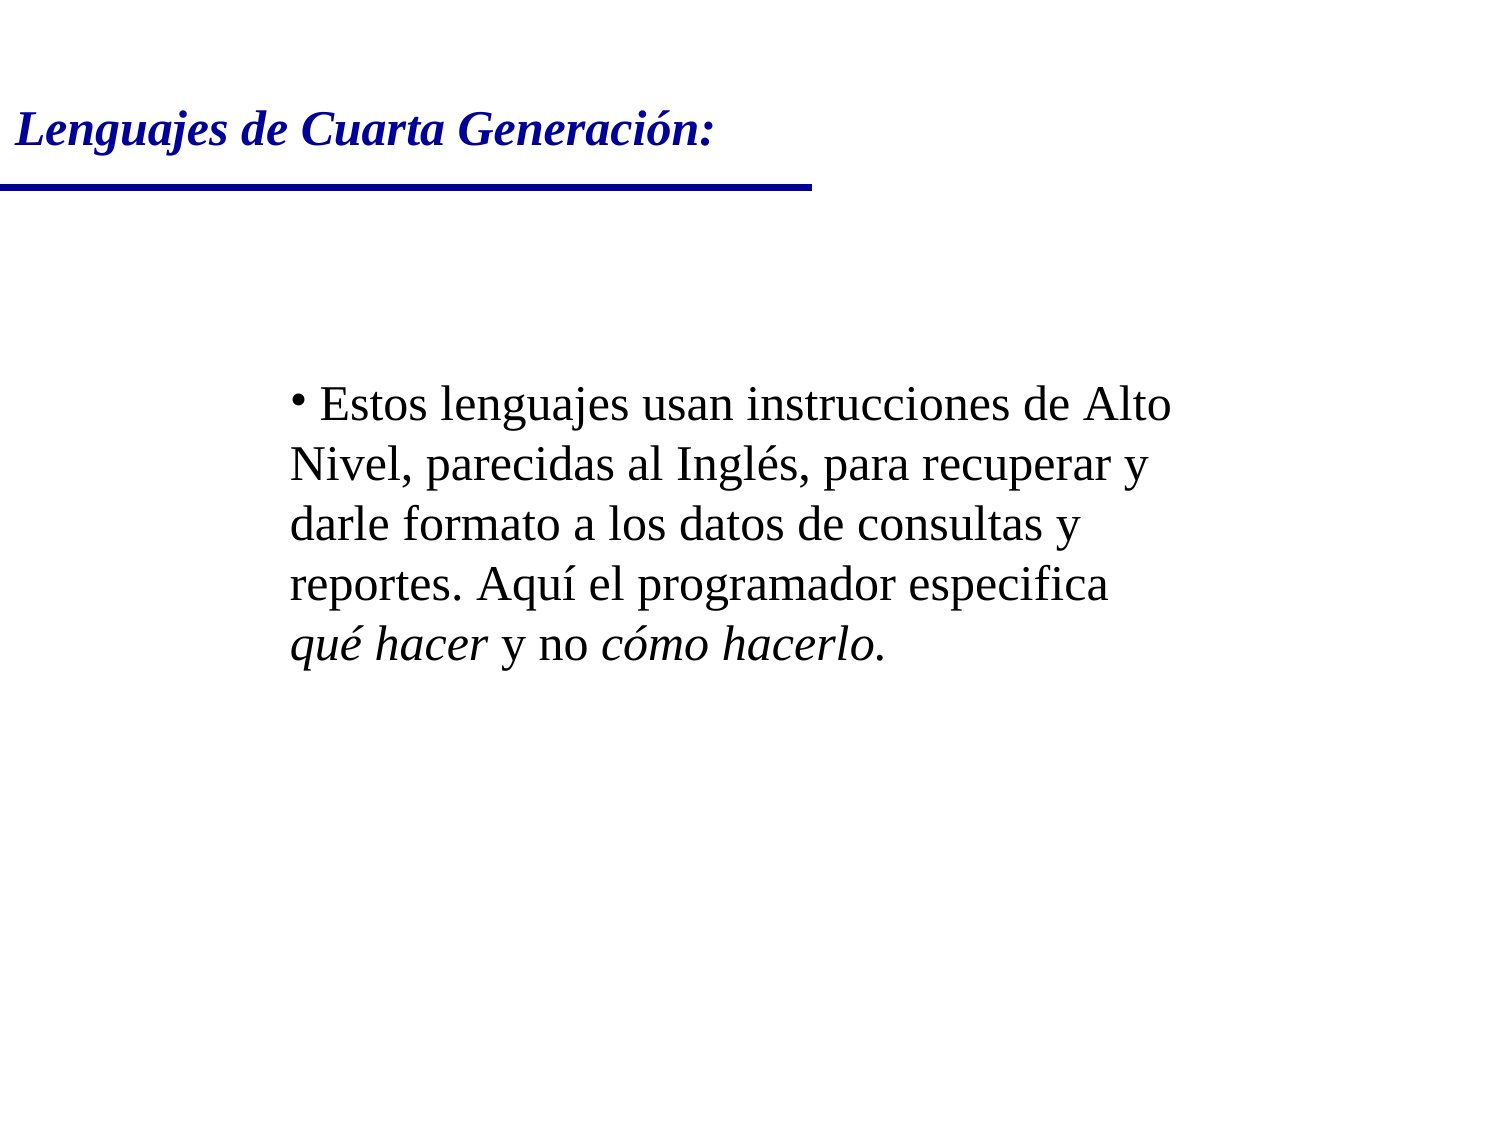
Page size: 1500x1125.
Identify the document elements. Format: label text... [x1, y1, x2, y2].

text_box Lenguajes de Cuarta Generación: [0, 87, 901, 163]
text_box Estos lenguajes usan instrucciones de Alto Nivel, parecidas al Inglés, para recuperar y darle formato a los datos de consultas y reportes. Aquí el programador especifica qué hacer y no cómo hacerlo. [274, 362, 1188, 678]
